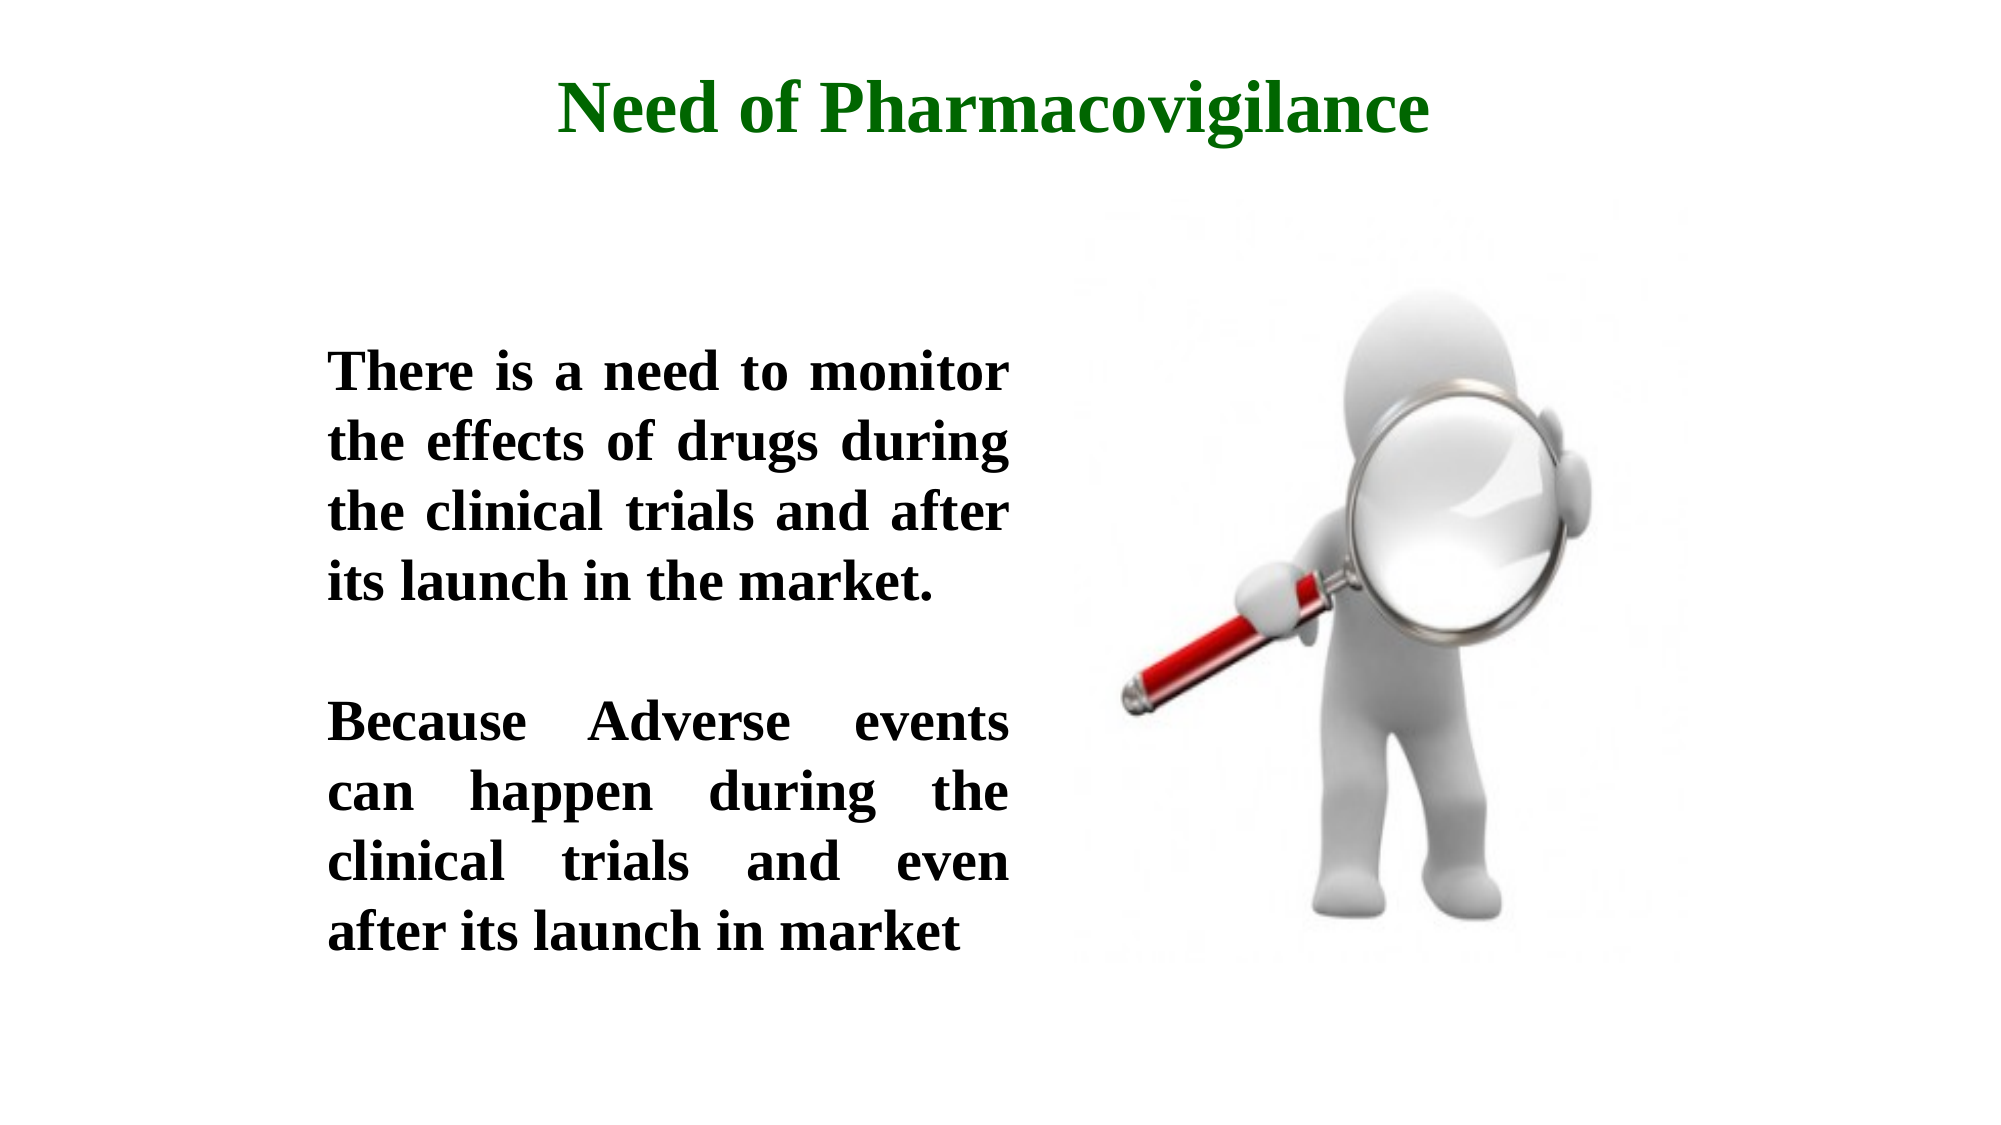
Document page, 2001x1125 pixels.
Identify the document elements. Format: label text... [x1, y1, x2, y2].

text_box There is a need to monitor the effects of drugs during the clinical trials and after its launch in the market. Because Adverse events can happen during the clinical trials and even after its launch in market [312, 324, 1025, 970]
picture [1074, 199, 1688, 963]
text_box Need of Pharmacovigilance [542, 49, 1447, 155]
